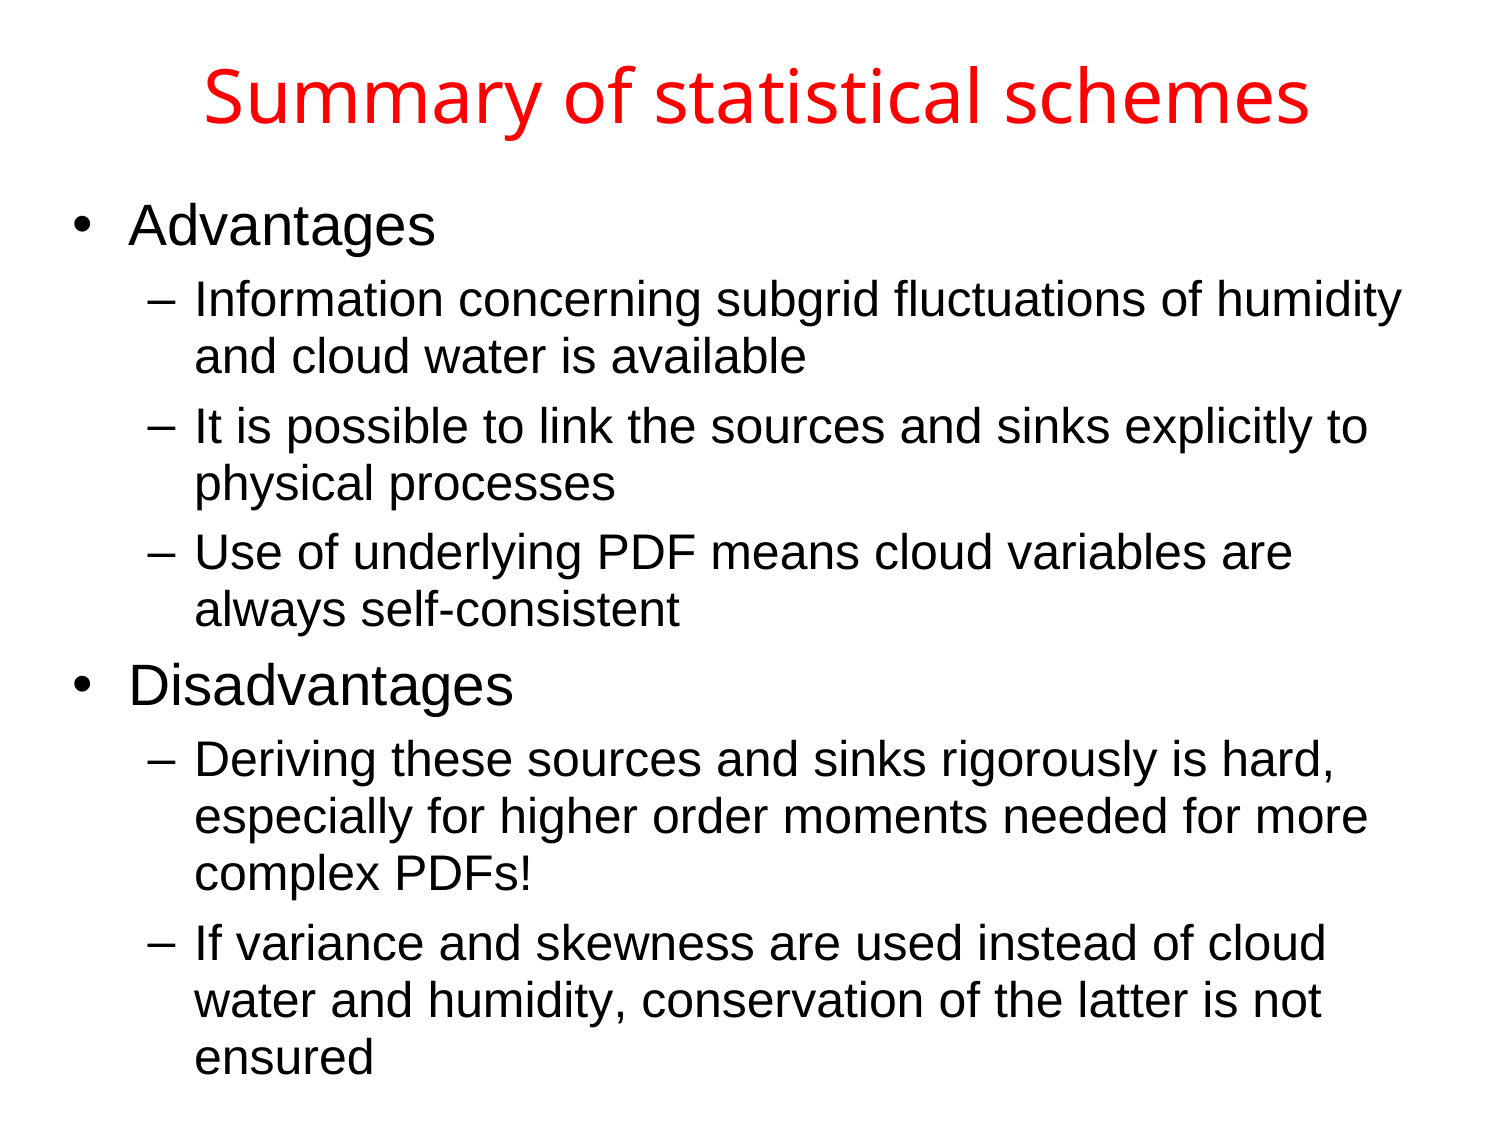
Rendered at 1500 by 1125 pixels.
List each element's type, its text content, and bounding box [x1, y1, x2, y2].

list Advantages Information concerning subgrid fluctuations of humidity and cloud water is available It is possible to link the sources and sinks explicitly to physical processes Use of underlying PDF means cloud variables are always self-consistent Disadvantages Deriving these sources and sinks rigorously is hard, especially for higher order moments needed for more complex PDFs! If variance and skewness are used instead of cloud water and humidity, conservation of the latter is not ensured [57, 184, 1443, 1125]
title Summary of statistical schemes [158, 0, 1359, 184]
